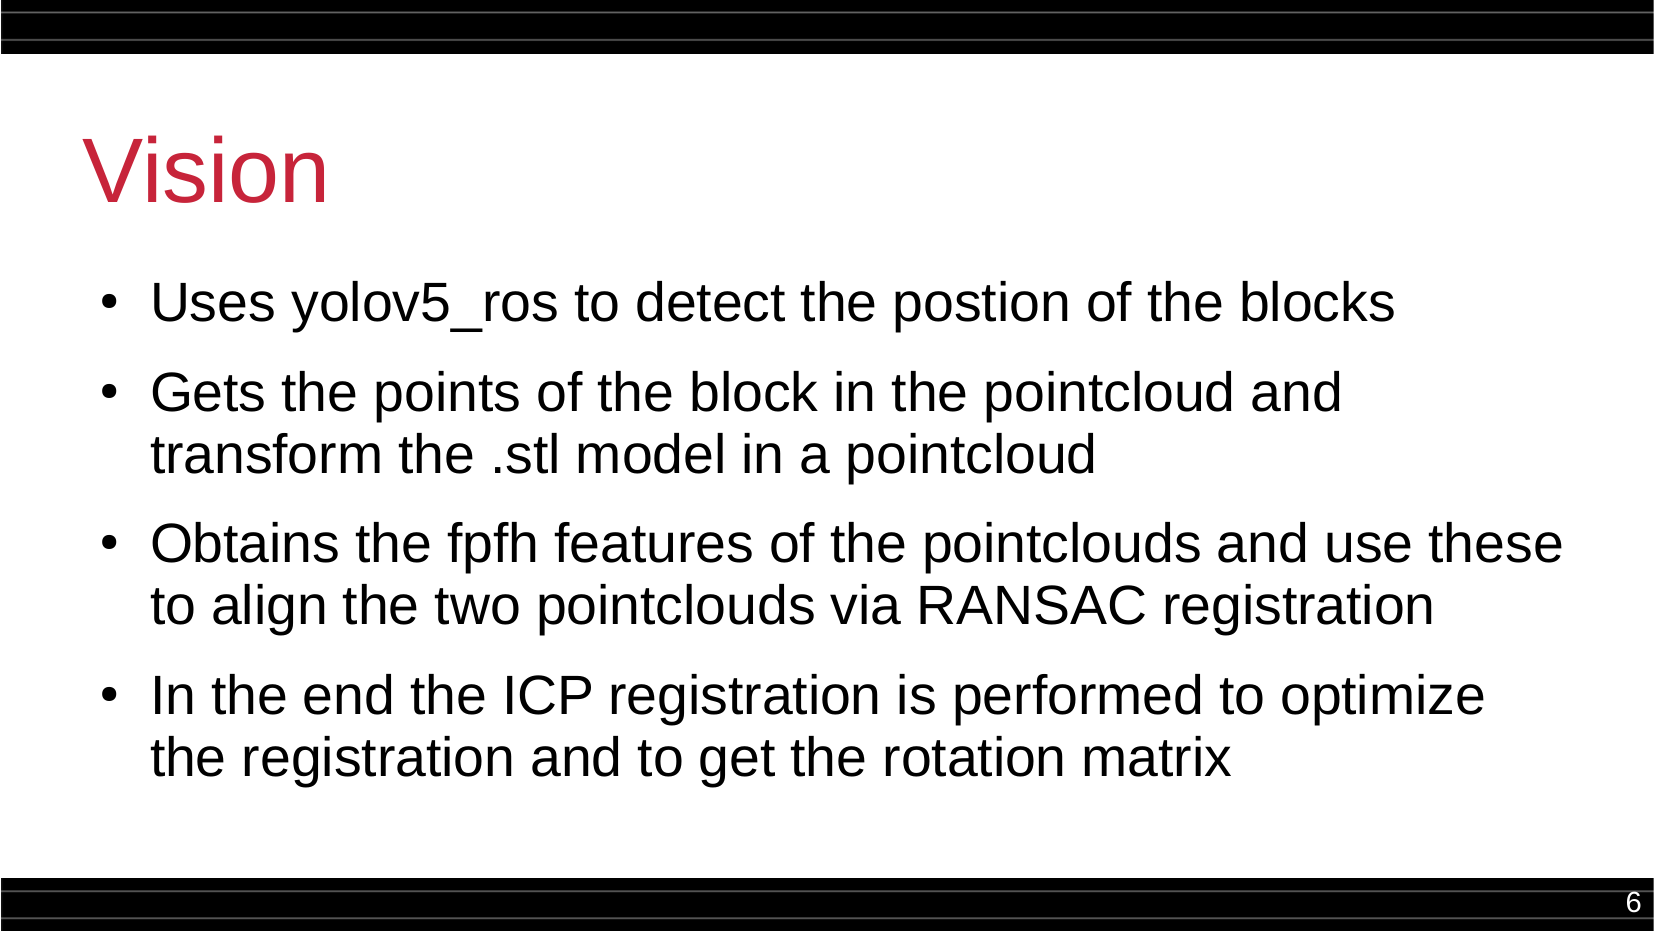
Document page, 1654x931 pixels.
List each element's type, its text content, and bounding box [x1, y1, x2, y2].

title Vision [82, 92, 1571, 249]
list Uses yolov5_ros to detect the postion of the blocks Gets the points of the block in the pointcloud and transform the .stl model in a pointcloud Obtains the fpfh features of the pointclouds and use these to align the two pointclouds via RANSAC registration In the end the ICP registration is performed to optimize the registration and to get the rotation matrix [82, 271, 1571, 851]
picture [1, 0, 1654, 54]
picture [1, 878, 1654, 931]
